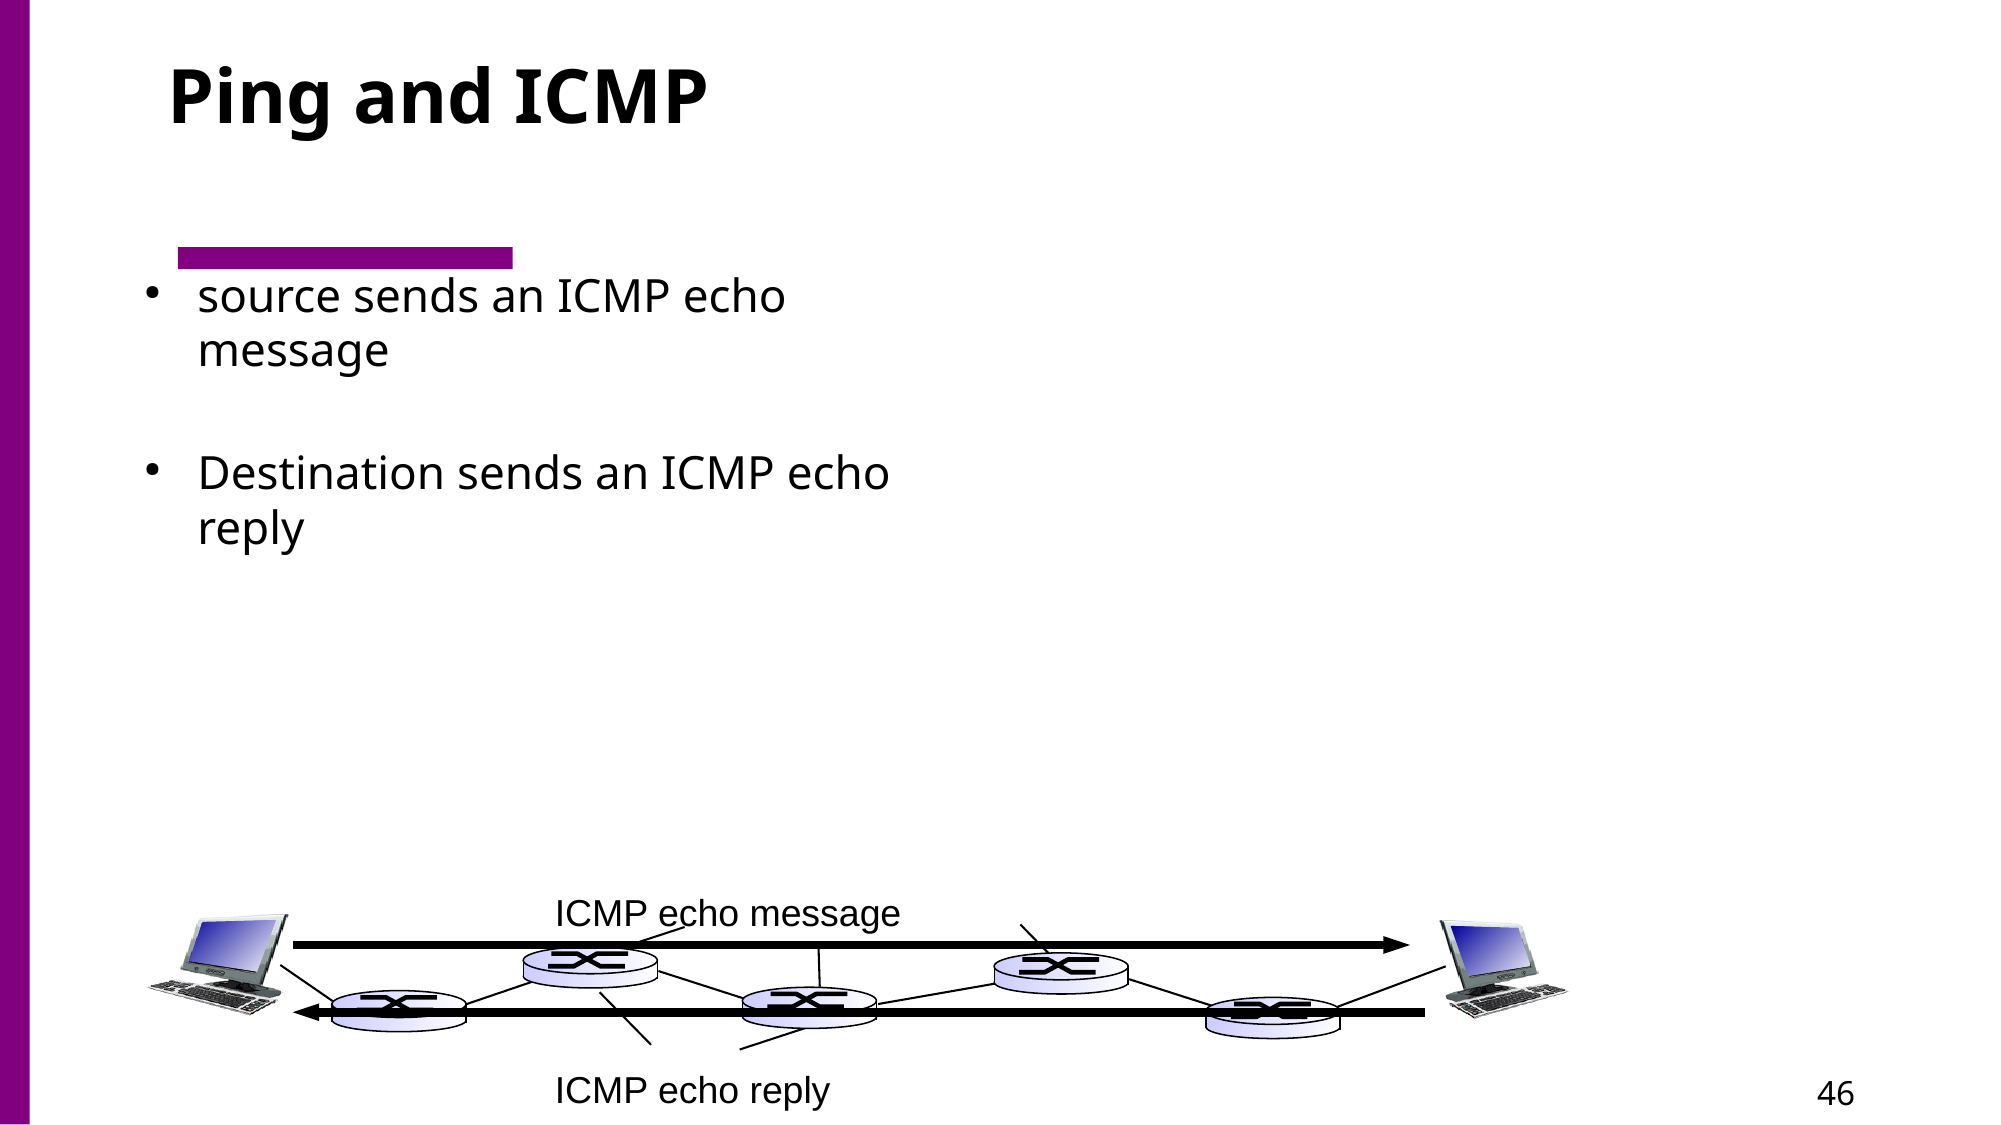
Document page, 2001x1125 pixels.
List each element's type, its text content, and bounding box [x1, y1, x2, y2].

picture [1436, 915, 1601, 1026]
text_box ICMP echo message [540, 885, 917, 942]
text_box [1207, 997, 1339, 1008]
text_box [994, 952, 1128, 995]
picture [113, 909, 293, 1023]
text_box [332, 990, 466, 1008]
list source sends an ICMP echo message Destination sends an ICMP echo reply [111, 191, 963, 954]
text_box [523, 949, 657, 988]
text_box [742, 987, 877, 1008]
text_box [798, 1003, 815, 1008]
text_box [333, 1017, 465, 1032]
title Ping and ICMP [116, 14, 1817, 174]
text_box [188, 919, 277, 972]
text_box [1206, 1017, 1339, 1039]
text_box [1450, 925, 1531, 977]
text_box ICMP echo reply [540, 1062, 846, 1119]
text_box [743, 1017, 876, 1029]
